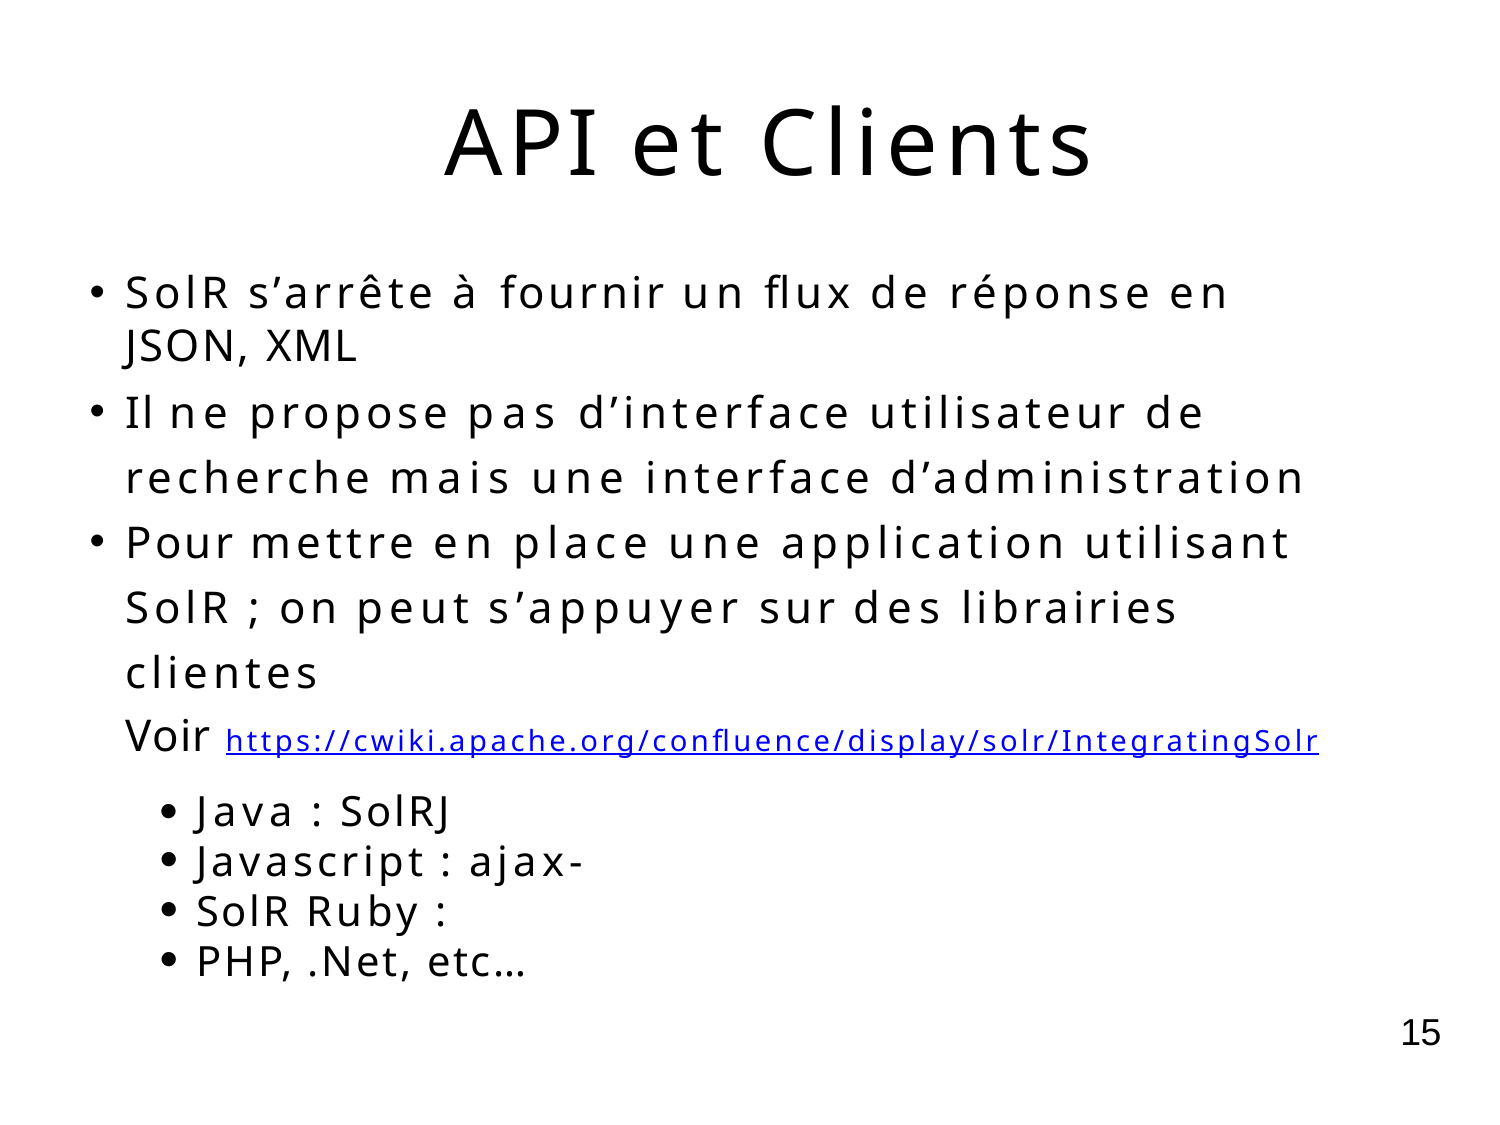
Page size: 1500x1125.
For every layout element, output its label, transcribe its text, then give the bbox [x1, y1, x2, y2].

slide_number 15 [1373, 1009, 1451, 1125]
title API et Clients [87, 26, 1413, 263]
text_box SolR s’arrête à fournir un flux de réponse en JSON, XML Il ne propose pas d’interface utilisateur de recherche mais une interface d’administration Pour mettre en place une application utilisant SolR ; on peut s’appuyer sur des librairies clientes Voir https://cwiki.apache.org/confluence/display/solr/IntegratingSolr [87, 263, 1436, 760]
text_box Java : SolRJ Javascript : ajax-SolR Ruby : PHP, .Net, etc… [158, 782, 638, 985]
